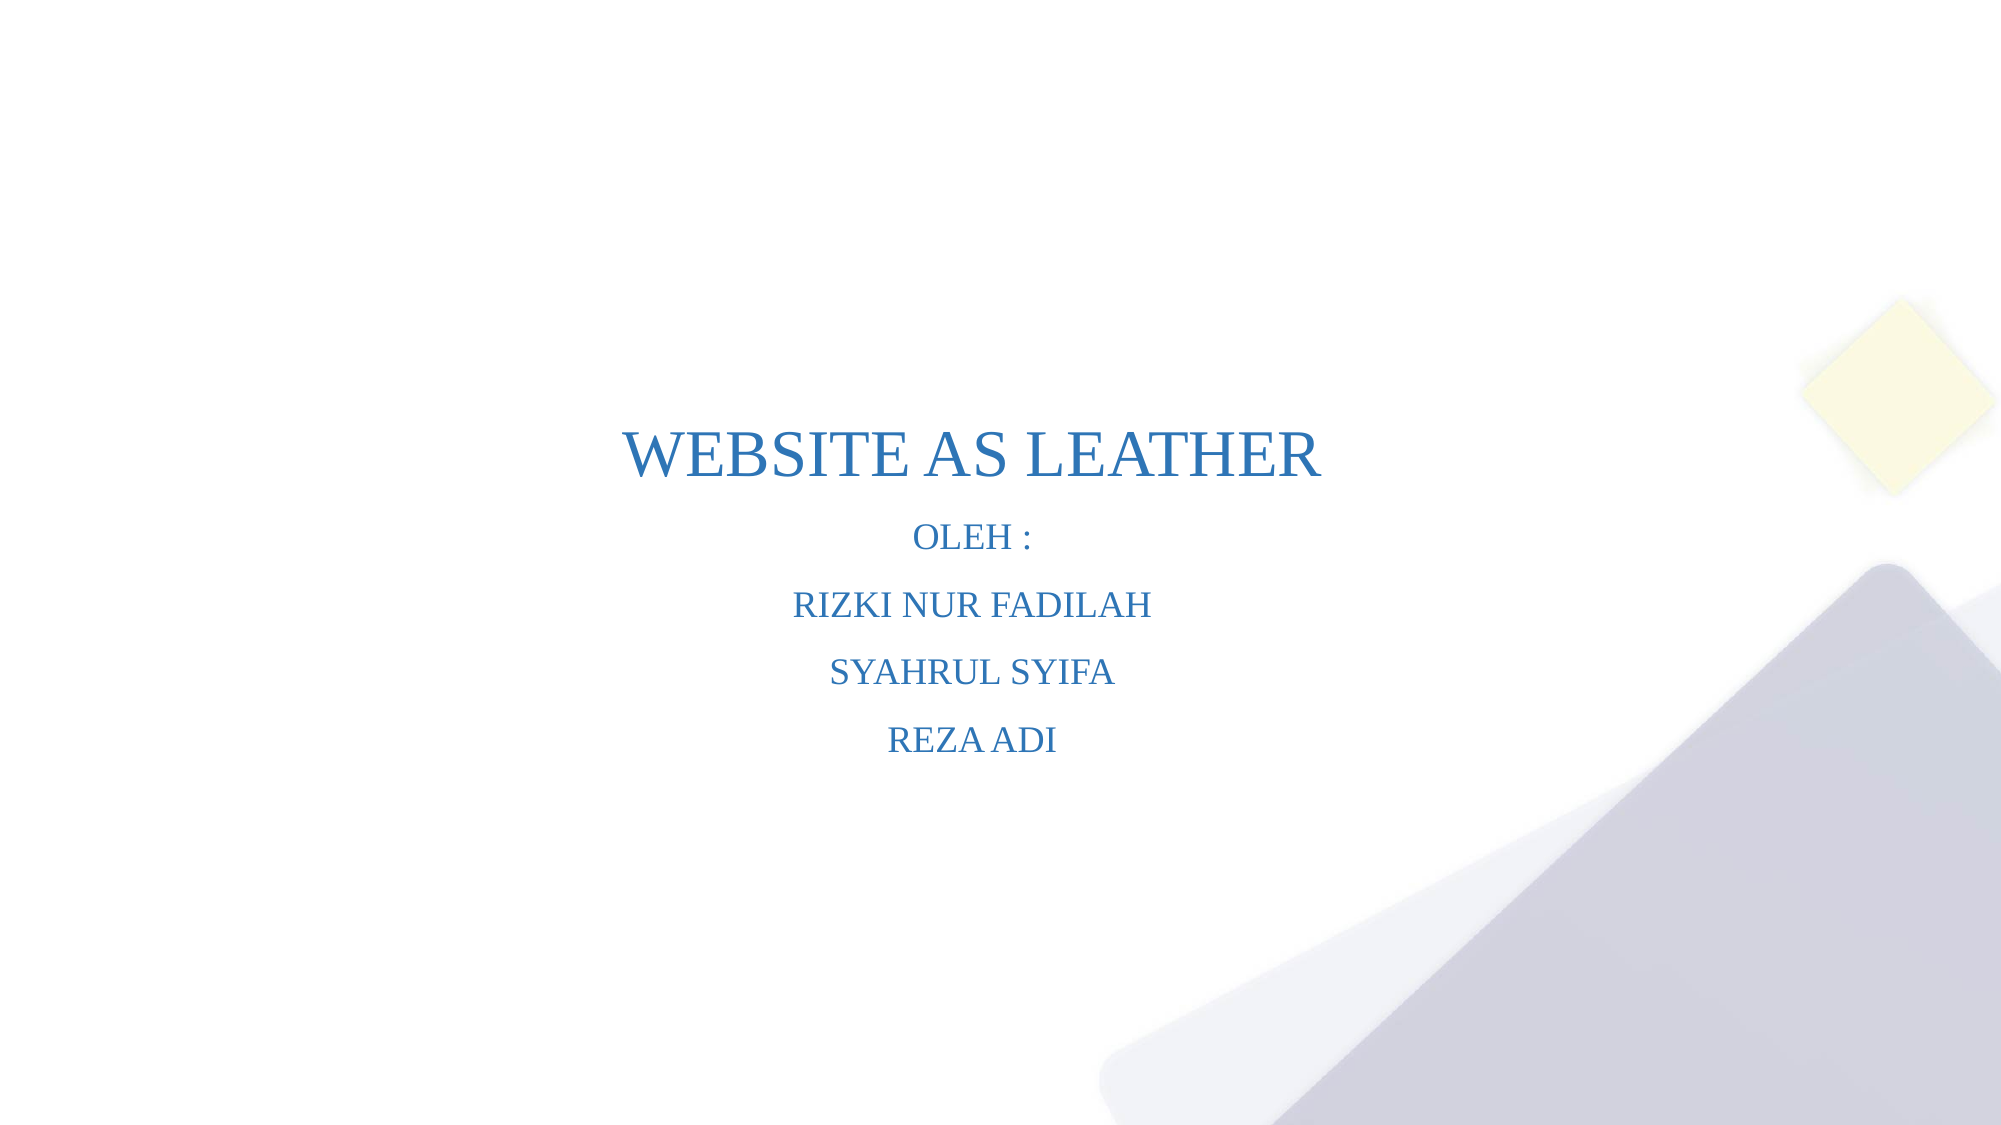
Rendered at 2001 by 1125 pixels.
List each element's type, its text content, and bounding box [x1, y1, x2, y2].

text_box WEBSITE AS LEATHER OLEH : RIZKI NUR FADILAH SYAHRUL SYIFA REZA ADI [78, 402, 1867, 780]
picture [0, 0, 2001, 1125]
